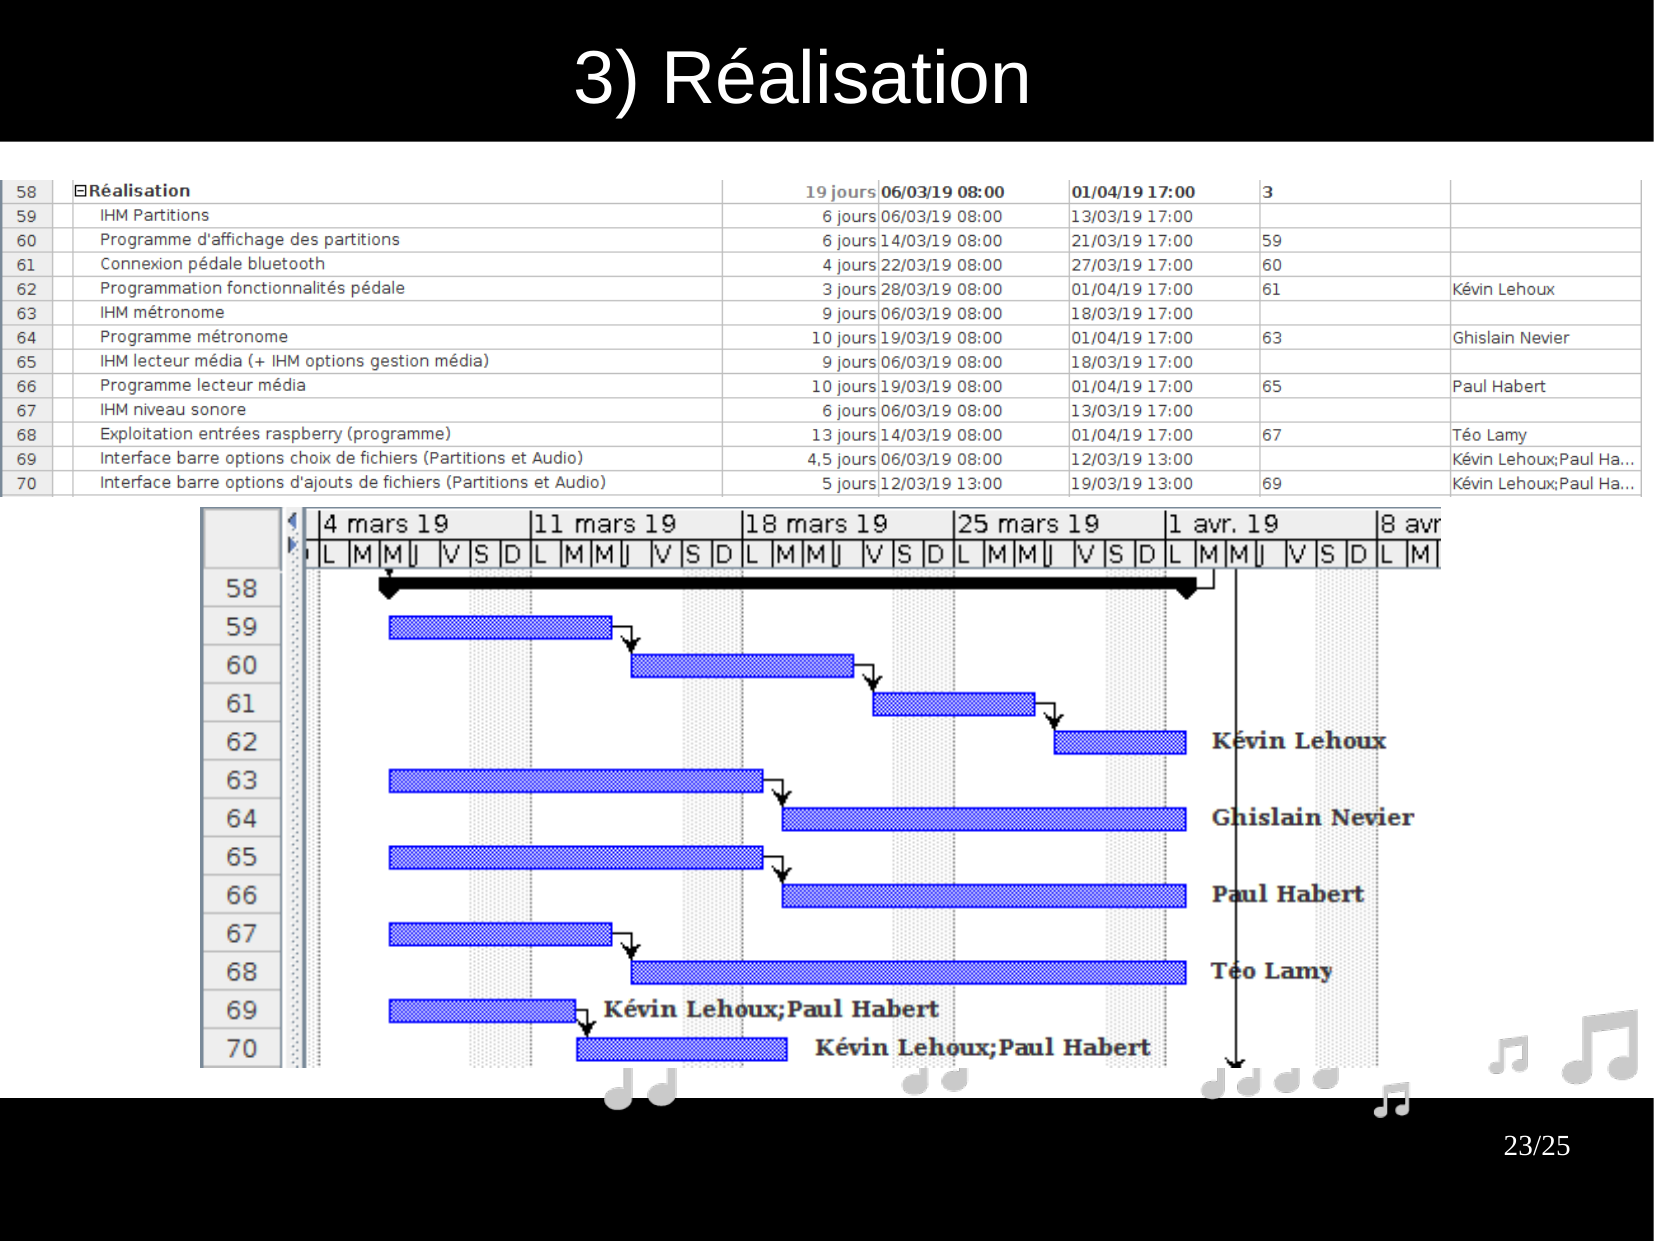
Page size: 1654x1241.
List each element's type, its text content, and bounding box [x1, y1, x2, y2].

picture [0, 180, 1642, 497]
picture [200, 507, 1441, 1068]
title 3) Réalisation [59, 8, 1548, 148]
